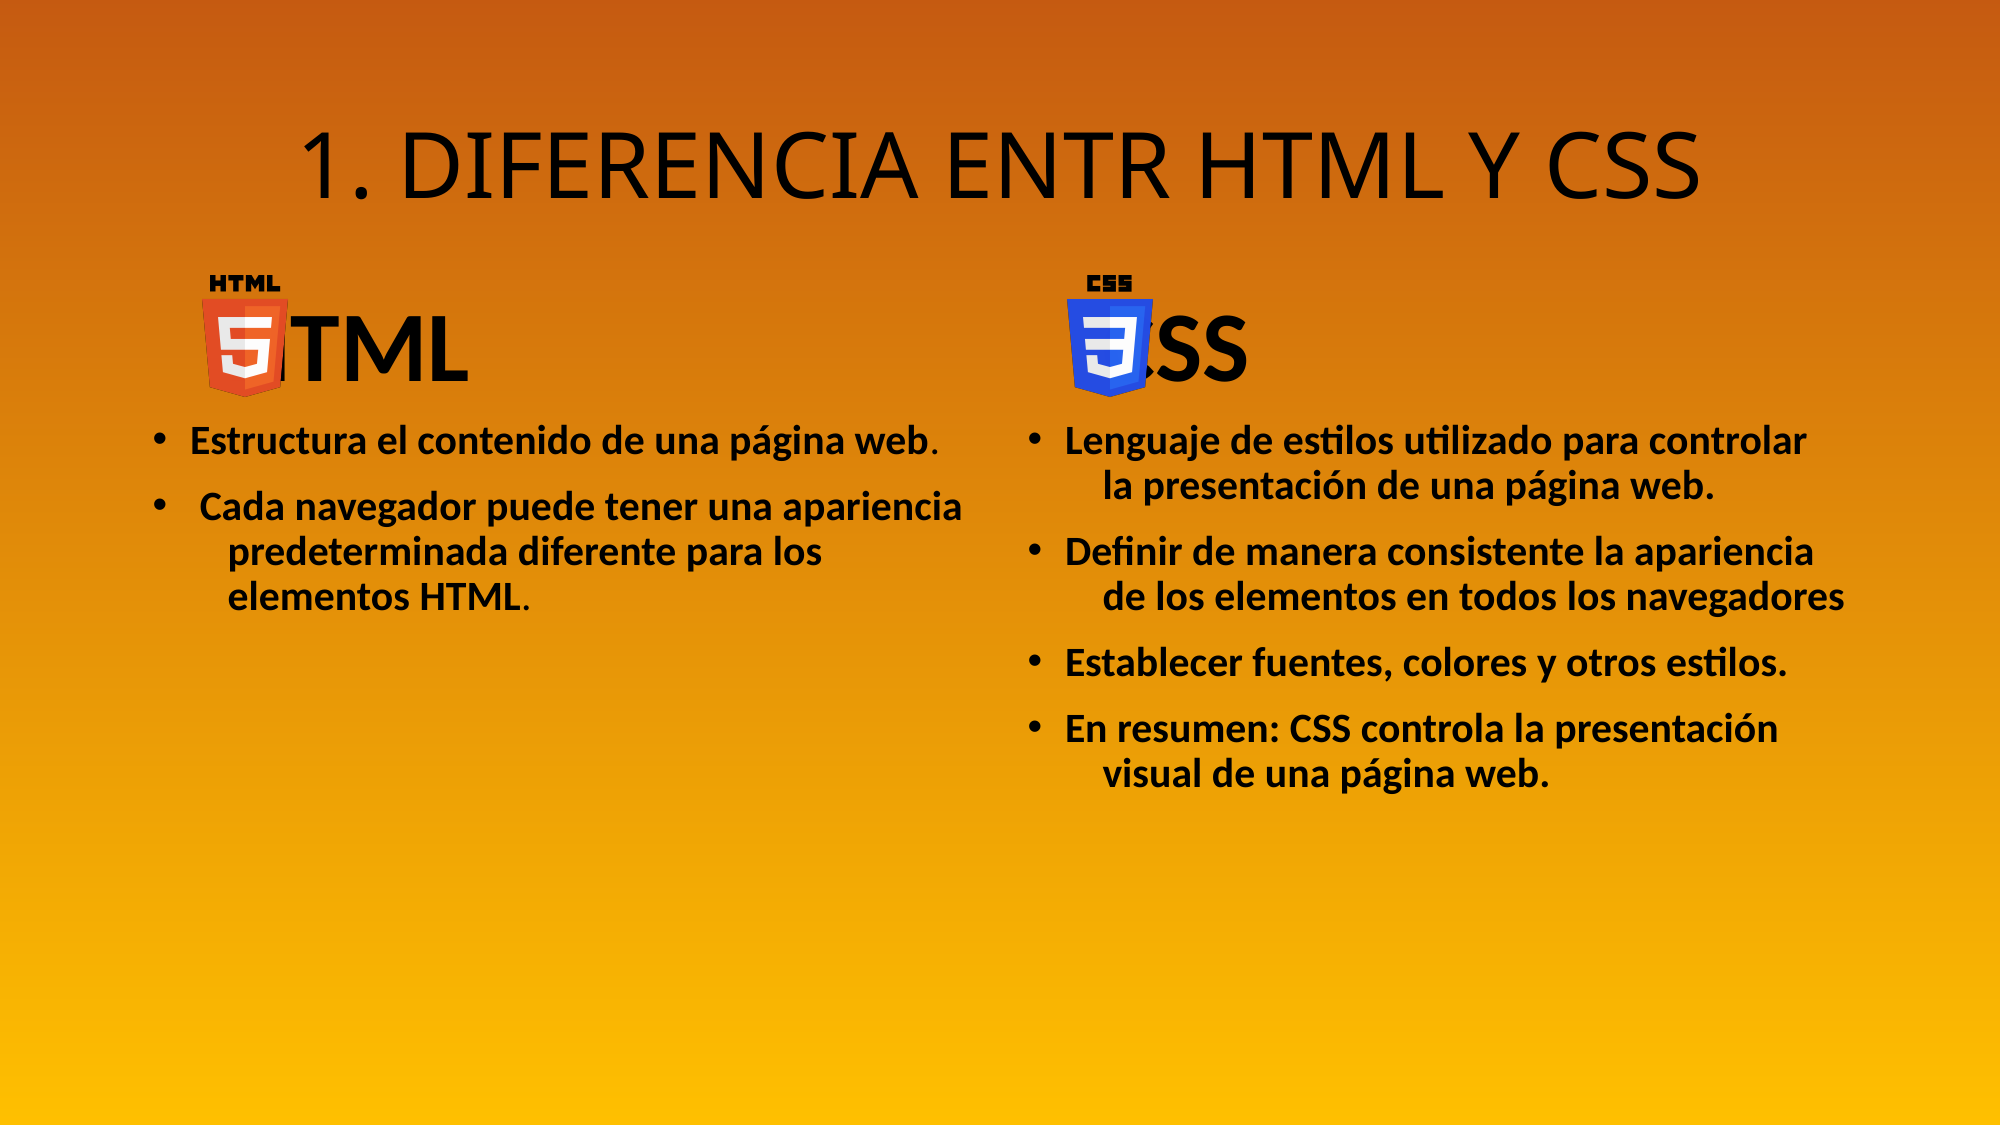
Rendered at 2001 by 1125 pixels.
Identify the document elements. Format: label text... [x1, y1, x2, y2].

list CSS [1012, 275, 1863, 410]
list Lenguaje de estilos utilizado para controlar la presentación de una página web. Definir de manera consistente la apariencia de los elementos en todos los navegadores Establecer fuentes, colores y otros estilos. En resumen: CSS controla la presentación visual de una página web. [1012, 410, 1863, 1016]
picture [1067, 275, 1153, 397]
list HTML [137, 275, 984, 410]
picture [202, 275, 288, 397]
title 1. DIFERENCIA ENTR HTML Y CSS [137, 59, 1863, 278]
list Estructura el contenido de una página web. Cada navegador puede tener una apariencia predeterminada diferente para los elementos HTML. [137, 410, 984, 1016]
